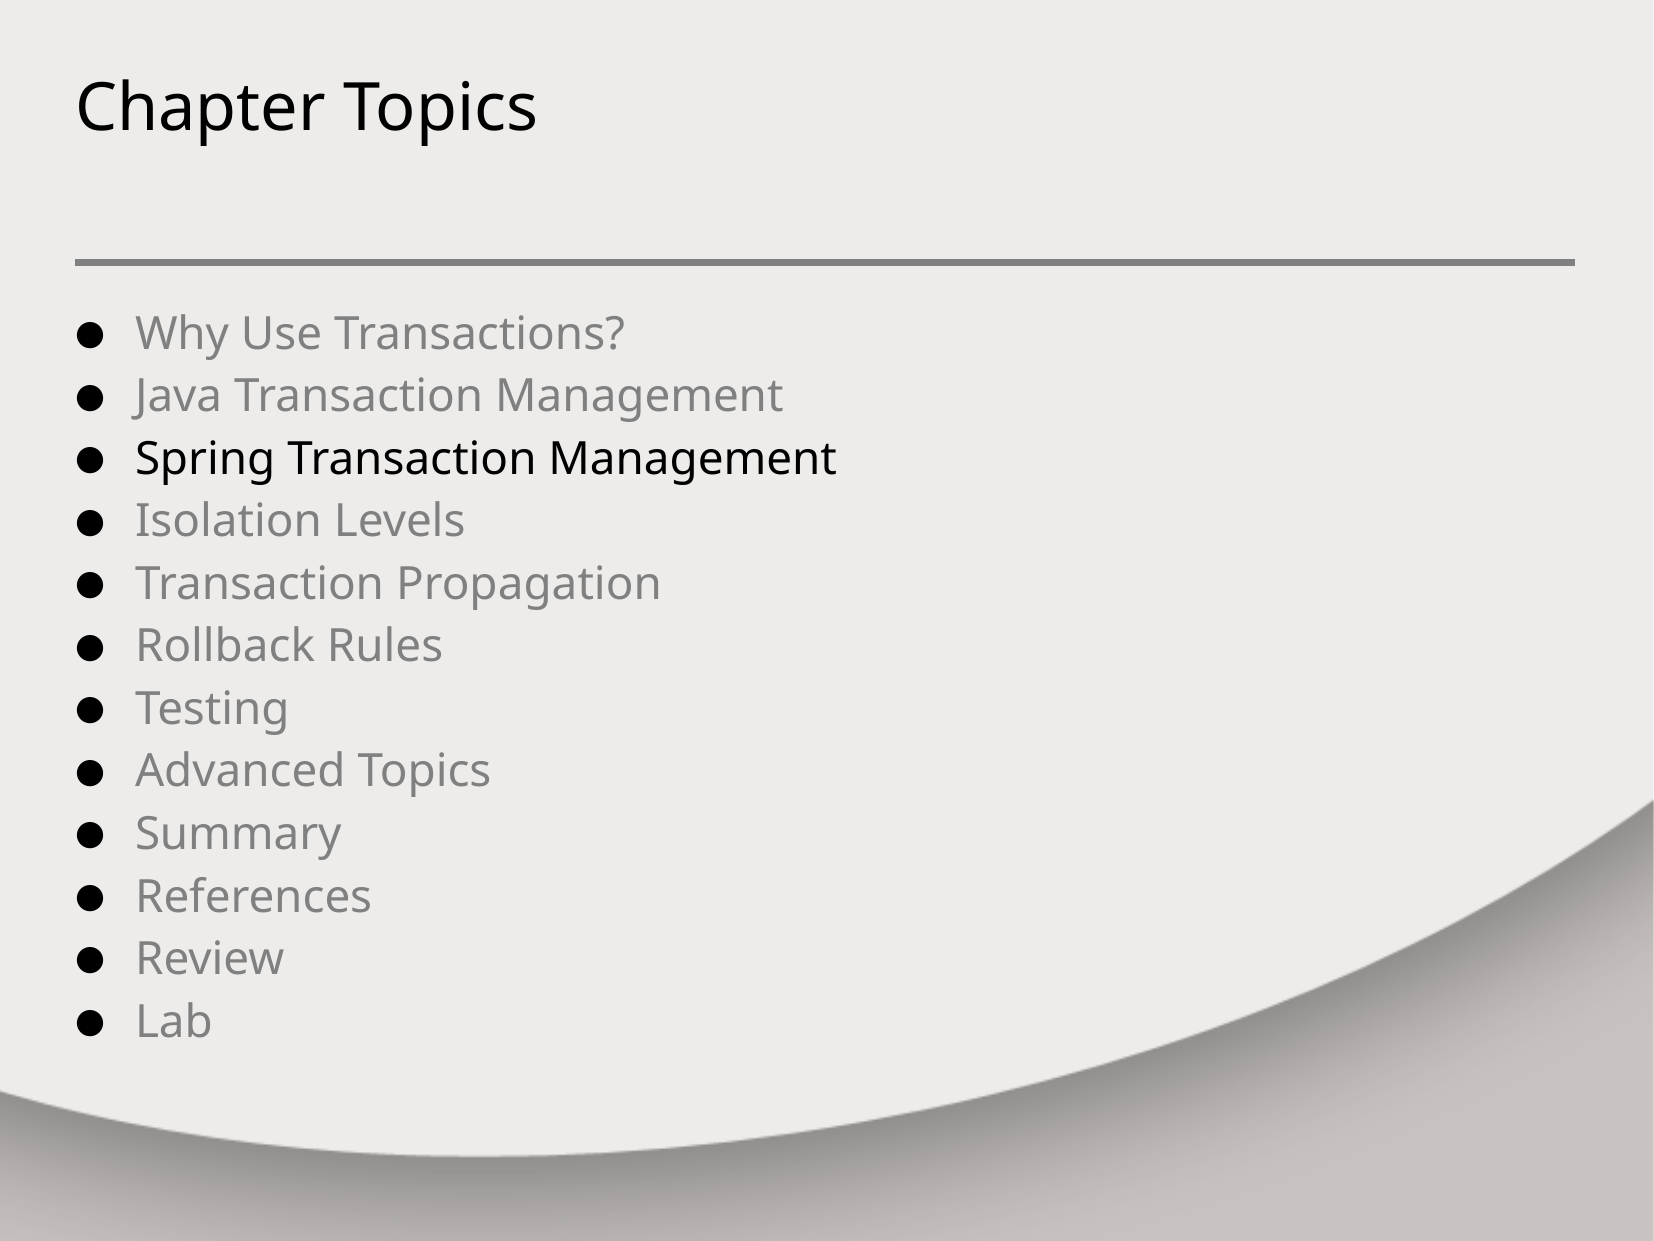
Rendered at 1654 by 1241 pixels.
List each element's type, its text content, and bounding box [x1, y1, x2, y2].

list Why Use Transactions? Java Transaction Management Spring Transaction Management Isolation Levels Transaction Propagation Rollback Rules Testing Advanced Topics Summary References Review Lab [75, 300, 1576, 1163]
title Chapter Topics [75, 75, 1576, 226]
picture [0, 0, 1654, 1241]
